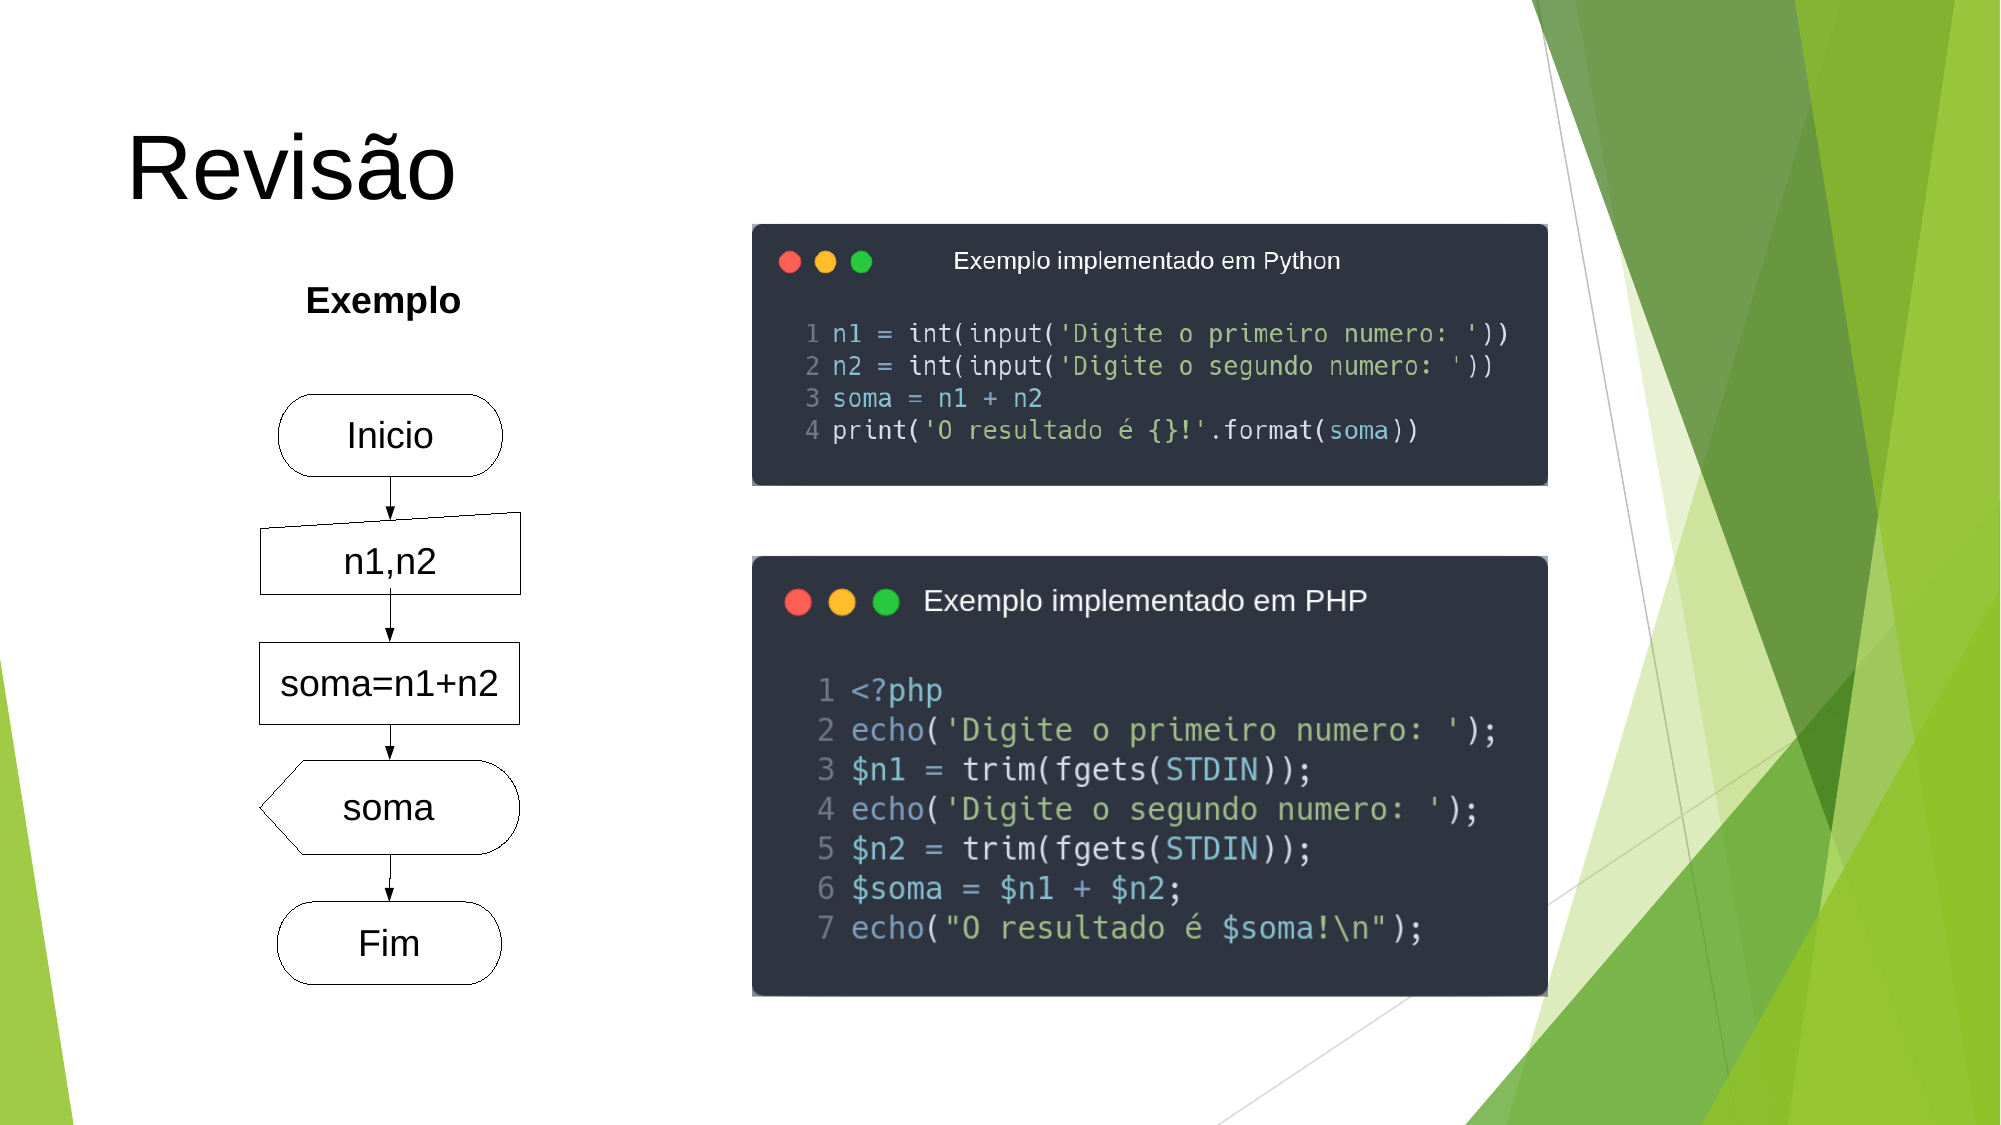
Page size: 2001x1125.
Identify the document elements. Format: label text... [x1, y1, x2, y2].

picture [752, 223, 1548, 486]
text_box Fim [277, 901, 502, 985]
title Revisão [111, 99, 1522, 317]
text_box n1,n2 [260, 512, 521, 595]
picture [752, 555, 1548, 997]
text_box Exemplo [188, 271, 579, 329]
text_box soma [259, 760, 520, 855]
text_box soma=n1+n2 [259, 642, 520, 725]
text_box Inicio [278, 394, 503, 477]
